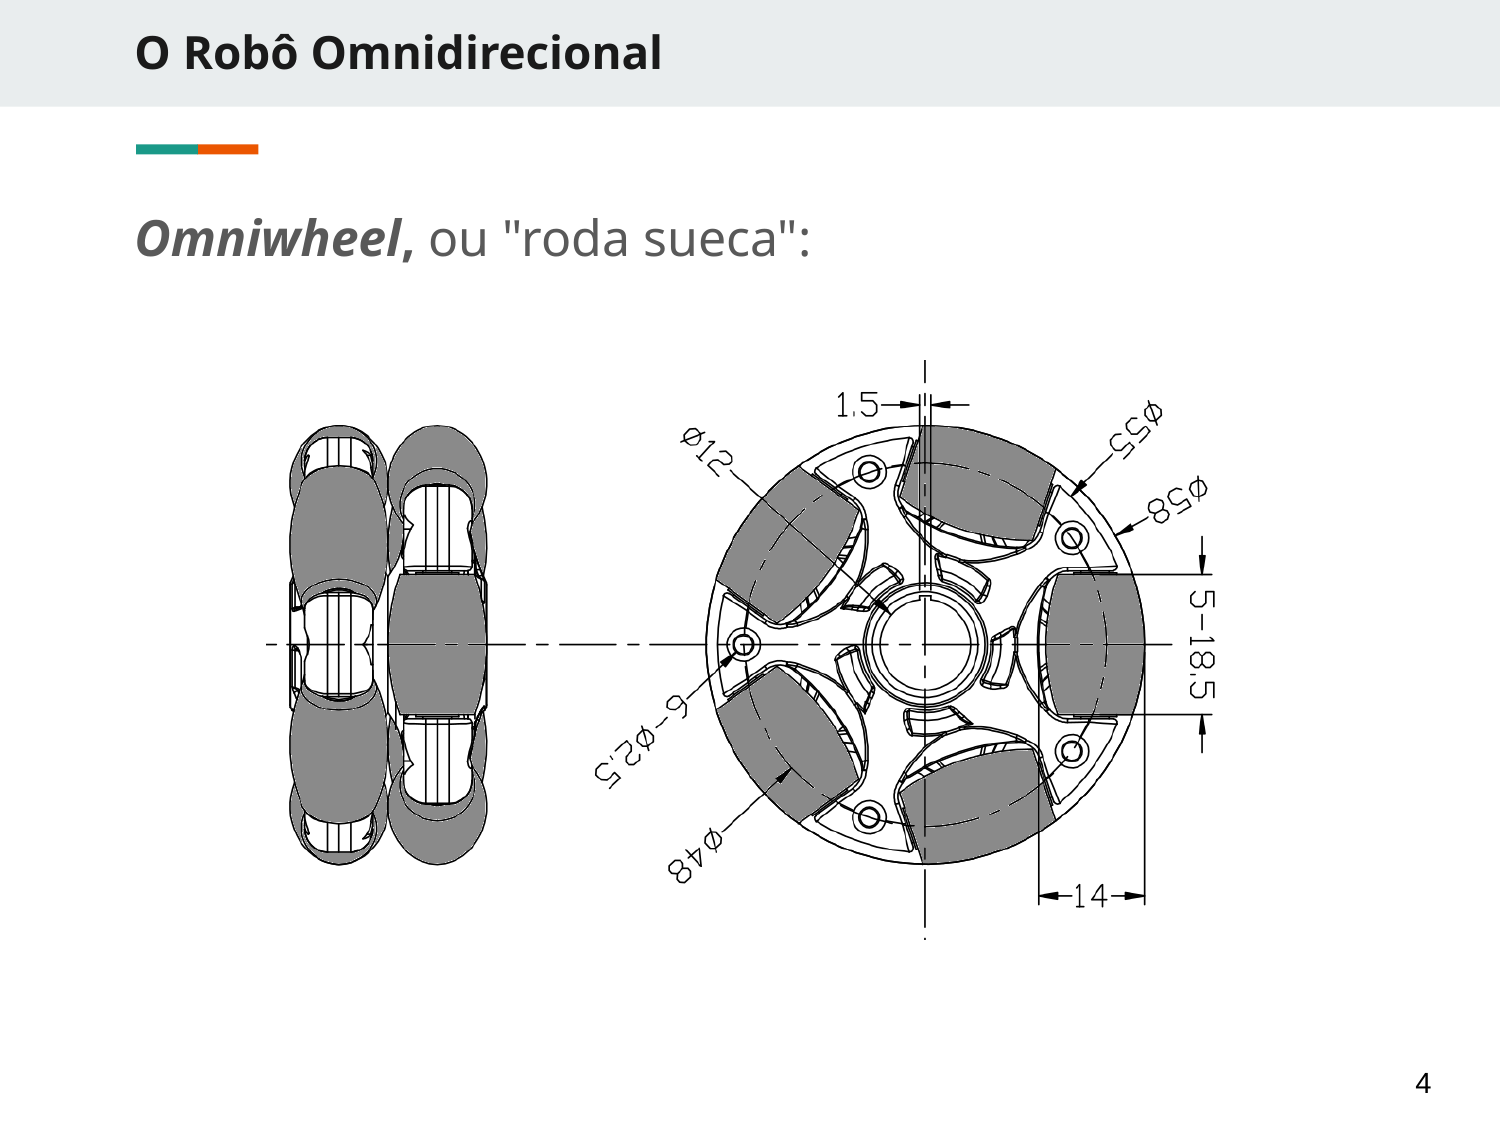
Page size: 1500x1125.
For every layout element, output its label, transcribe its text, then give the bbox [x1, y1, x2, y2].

title O Robô Omnidirecional [119, 8, 1381, 126]
slide_number <number> [1400, 1038, 1491, 1125]
list Omniwheel, ou "roda sueca": [119, 191, 1401, 358]
picture [266, 356, 1234, 955]
